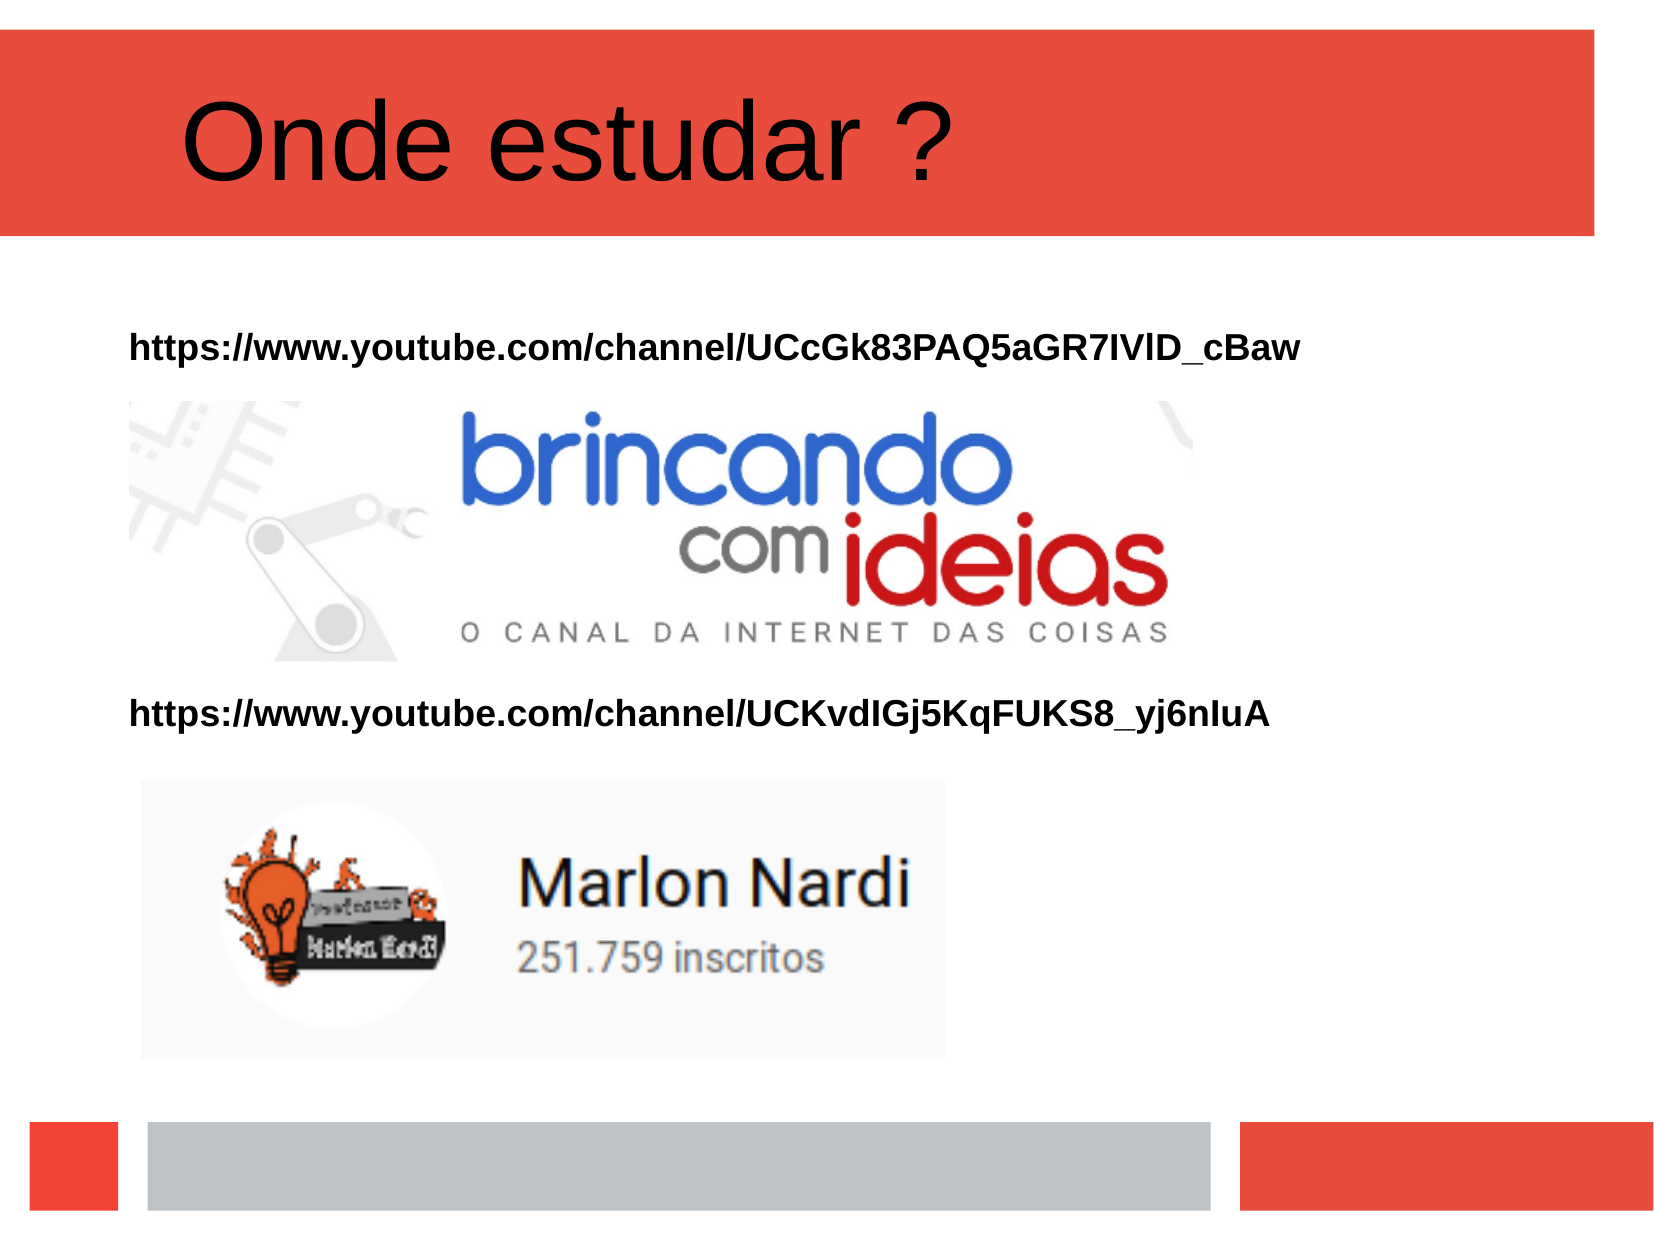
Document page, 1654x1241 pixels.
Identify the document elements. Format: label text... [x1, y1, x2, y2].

text_box Onde estudar ? [165, 70, 1382, 212]
picture [141, 779, 945, 1059]
text_box https://www.youtube.com/channel/UCcGk83PAQ5aGR7IVlD_cBaw [113, 318, 1548, 418]
text_box https://www.youtube.com/channel/UCKvdIGj5KqFUKS8_yj6nIuA [113, 685, 1501, 784]
picture [129, 401, 1193, 663]
